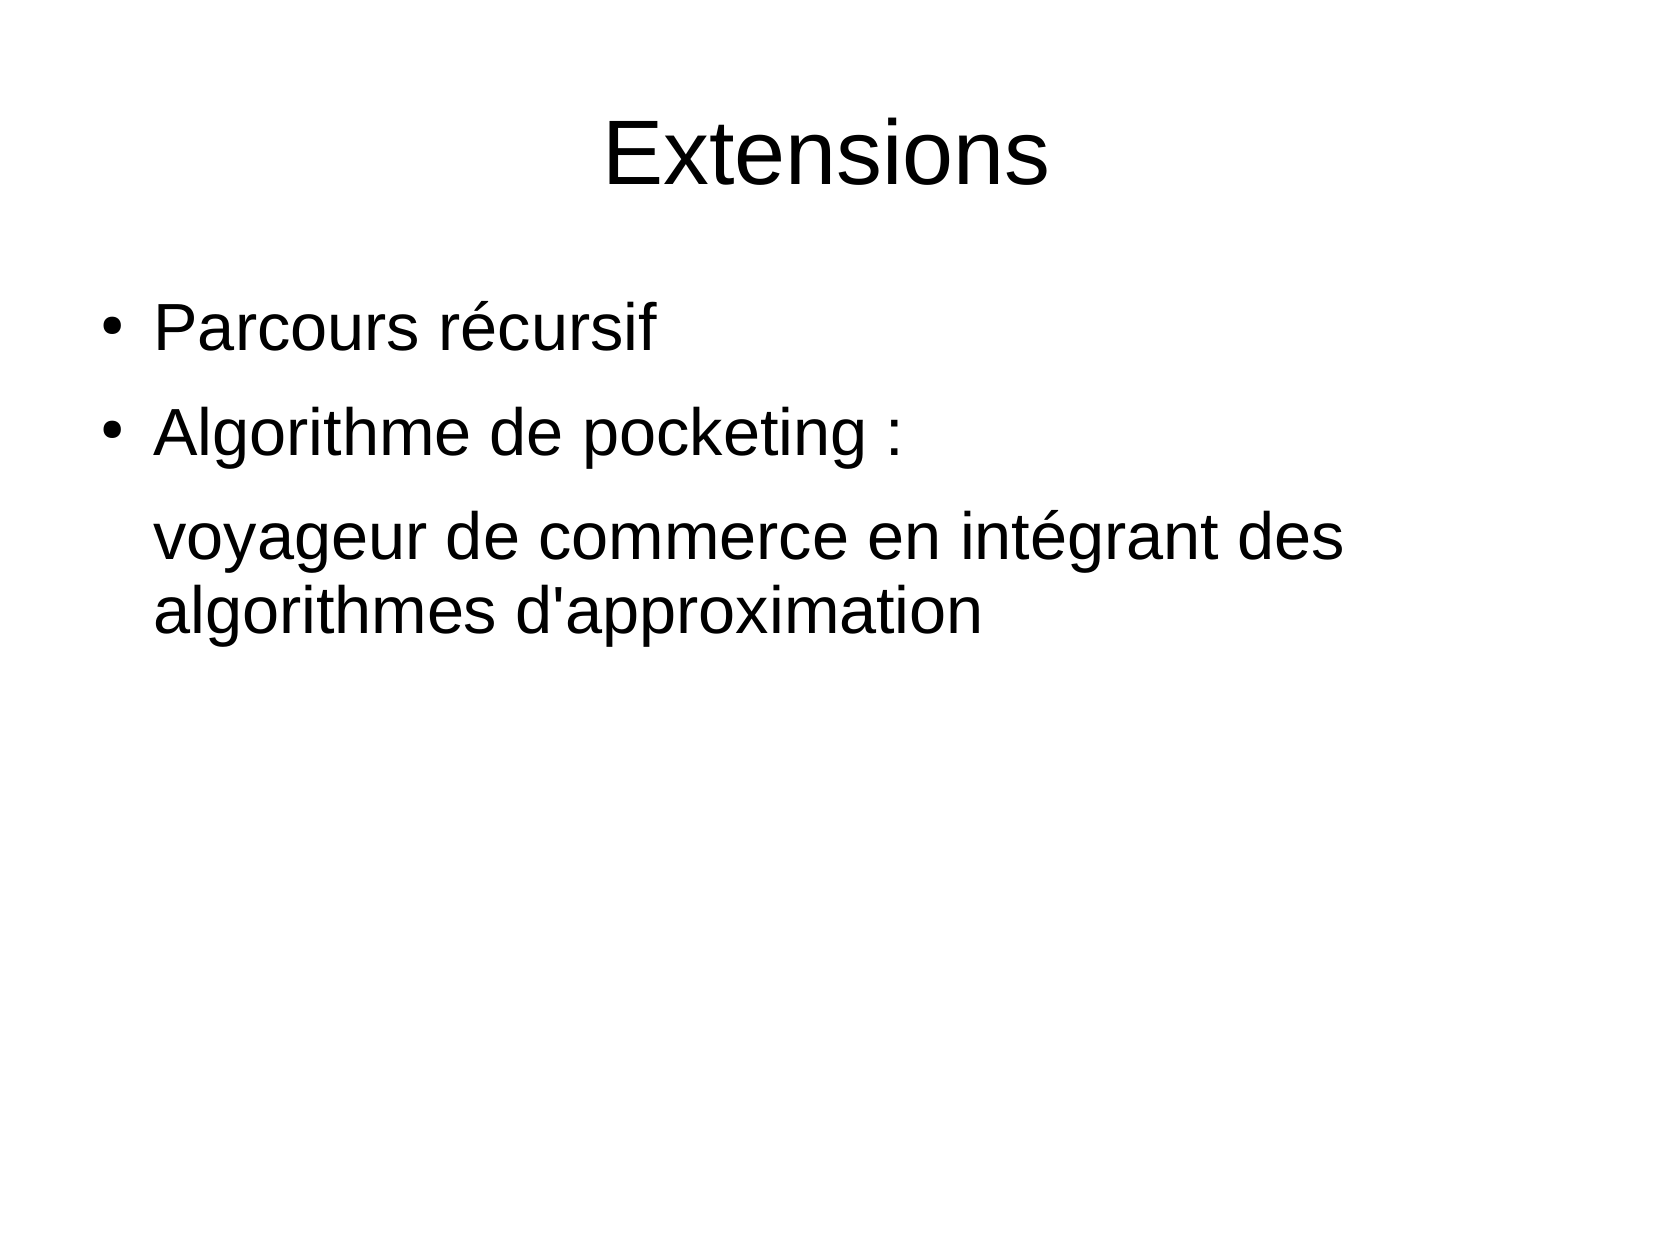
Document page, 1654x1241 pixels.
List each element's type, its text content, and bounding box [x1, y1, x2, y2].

list Parcours récursif Algorithme de pocketing : voyageur de commerce en intégrant des algorithmes d'approximation [82, 290, 1571, 1010]
title Extensions [82, 49, 1571, 257]
